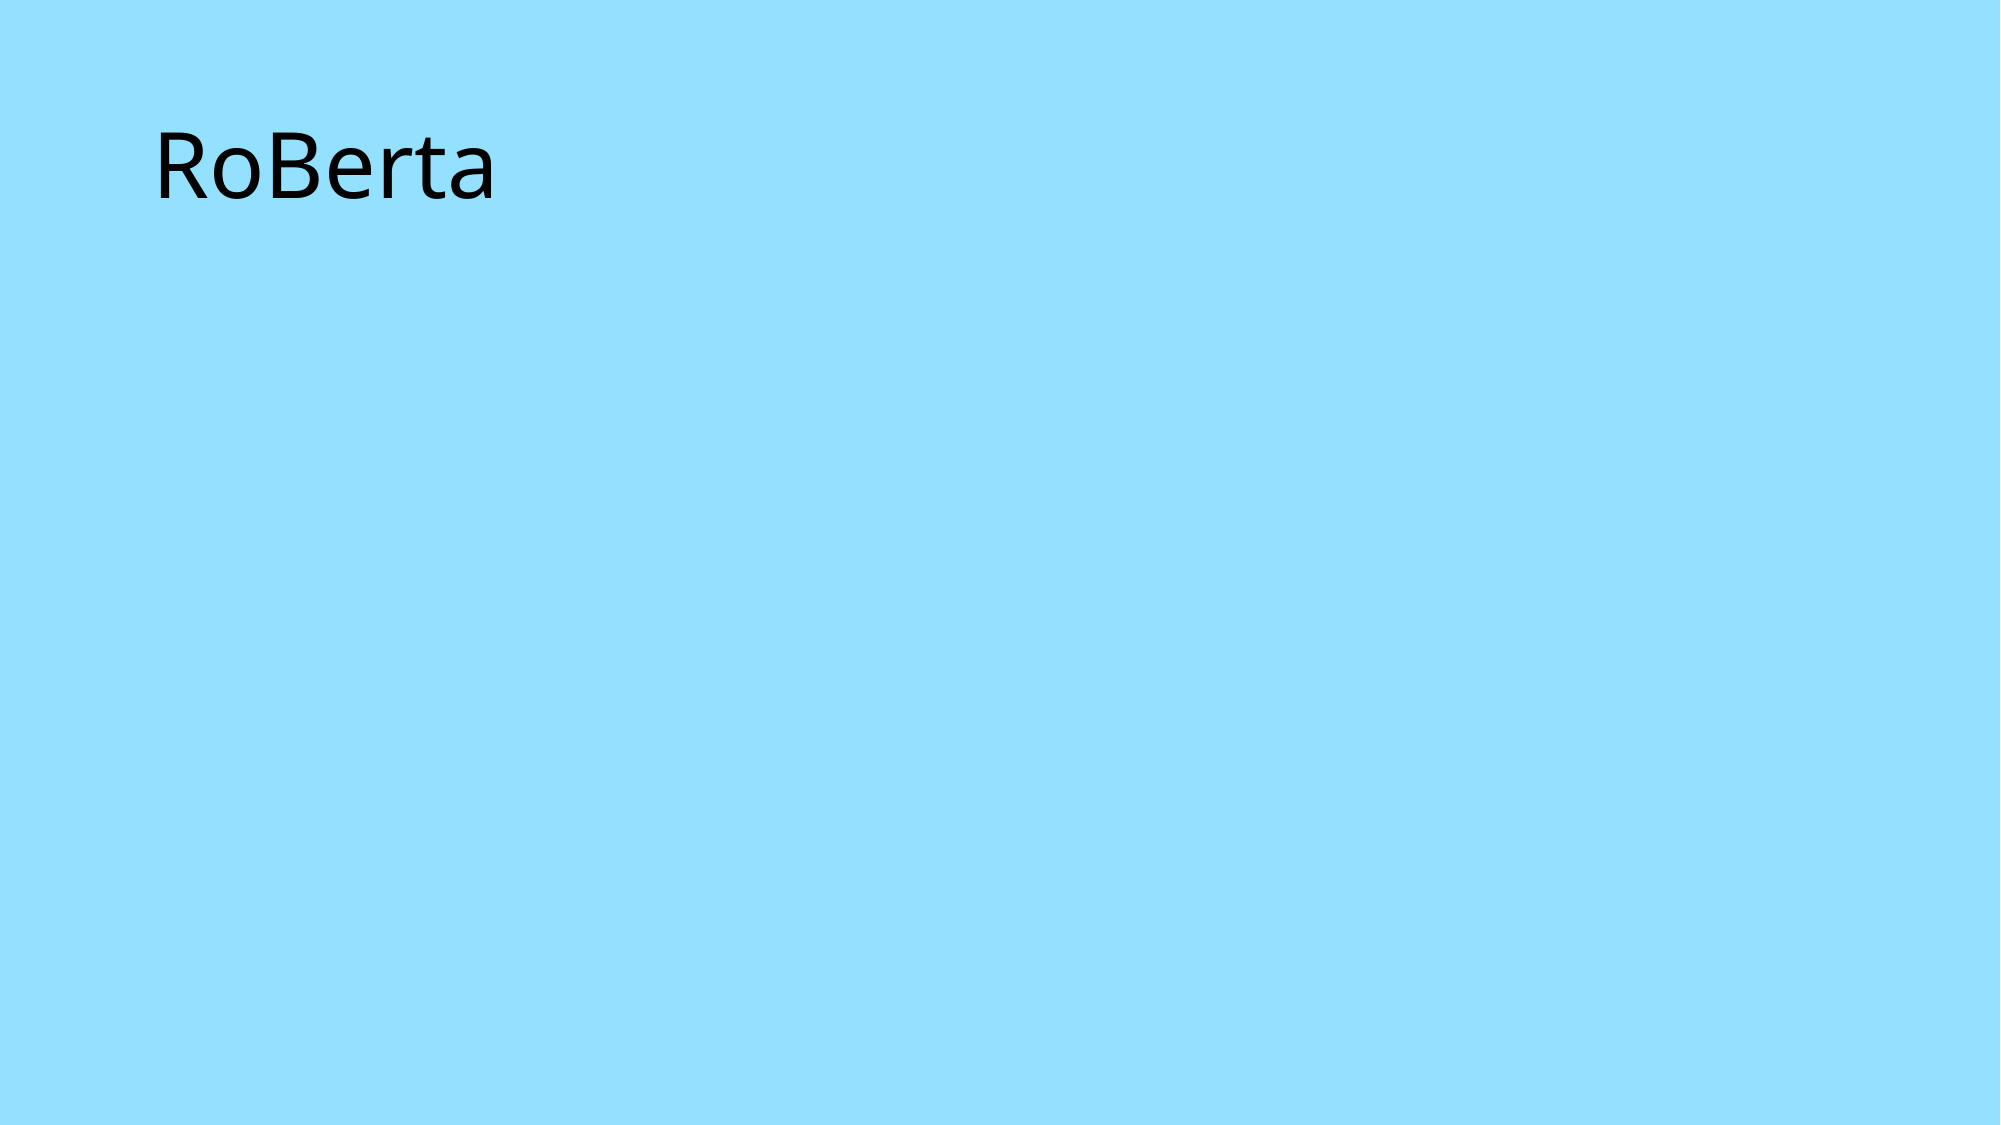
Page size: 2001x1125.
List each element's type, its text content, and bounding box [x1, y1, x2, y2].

title RoBerta [137, 59, 1863, 278]
